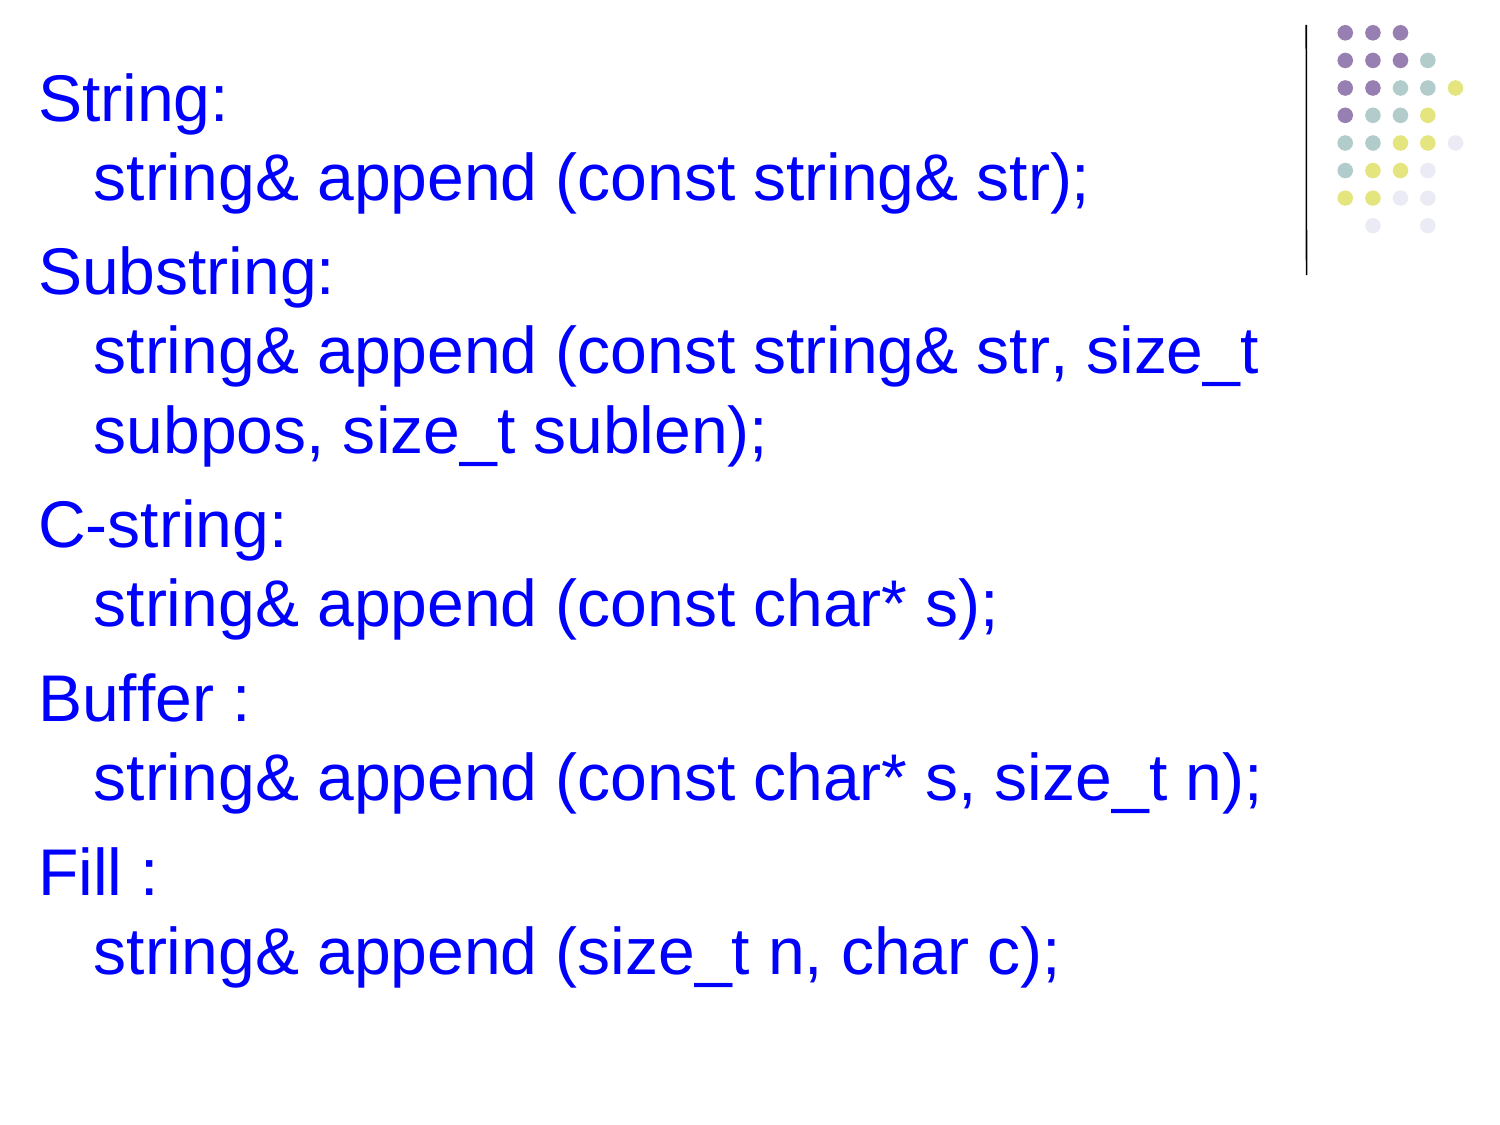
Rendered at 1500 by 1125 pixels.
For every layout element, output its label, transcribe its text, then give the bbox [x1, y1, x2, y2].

list String: string& append (const string& str); Substring: string& append (const string& str, size_t subpos, size_t sublen); C-string: string& append (const char* s); Buffer : string& append (const char* s, size_t n); Fill : string& append (size_t n, char c); [23, 47, 1500, 997]
